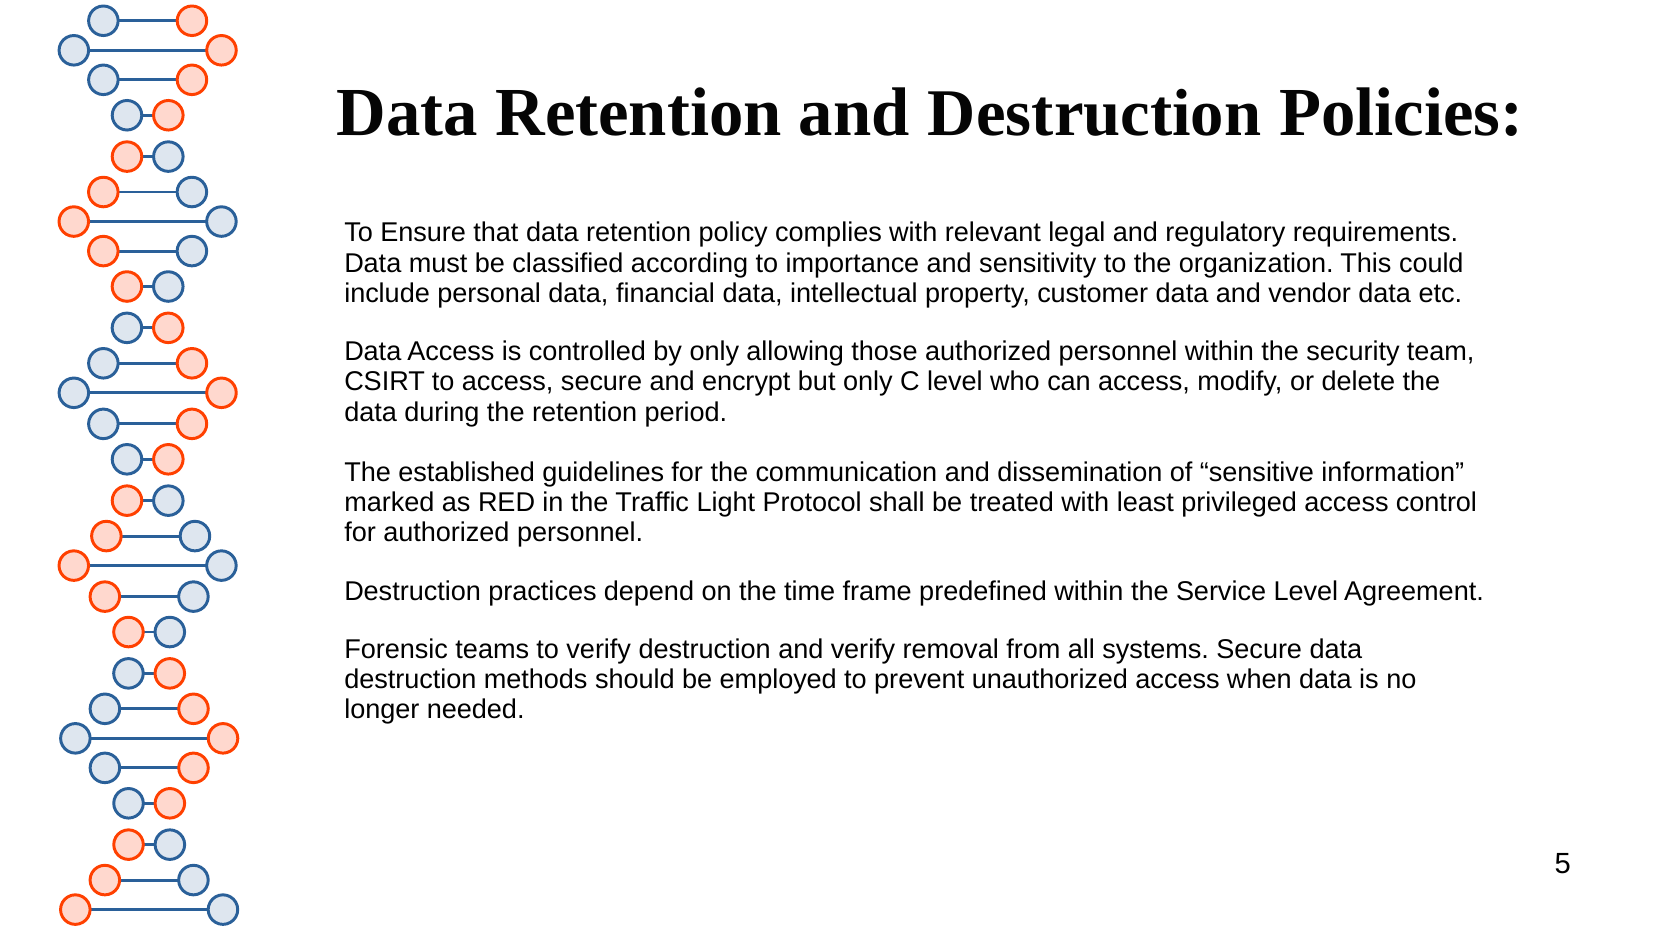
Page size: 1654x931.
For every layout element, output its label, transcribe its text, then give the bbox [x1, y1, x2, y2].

title Data Retention and Destruction Policies: [265, 35, 1595, 189]
text_box To Ensure that data retention policy complies with relevant legal and regulatory requirements. Data must be classified according to importance and sensitivity to the organization. This could include personal data, financial data, intellectual property, customer data and vendor data etc. Data Access is controlled by only allowing those authorized personnel within the security team, CSIRT to access, secure and encrypt but only C level who can access, modify, or delete the data during the retention period. The established guidelines for the communication and dissemination of “sensitive information” marked as RED in the Traffic Light Protocol shall be treated with least privileged access control for authorized personnel. Destruction practices depend on the time frame predefined within the Service Level Agreement. Forensic teams to verify destruction and verify removal from all systems. Secure data destruction methods should be employed to prevent unauthorized access when data is no longer needed. [329, 209, 1502, 842]
